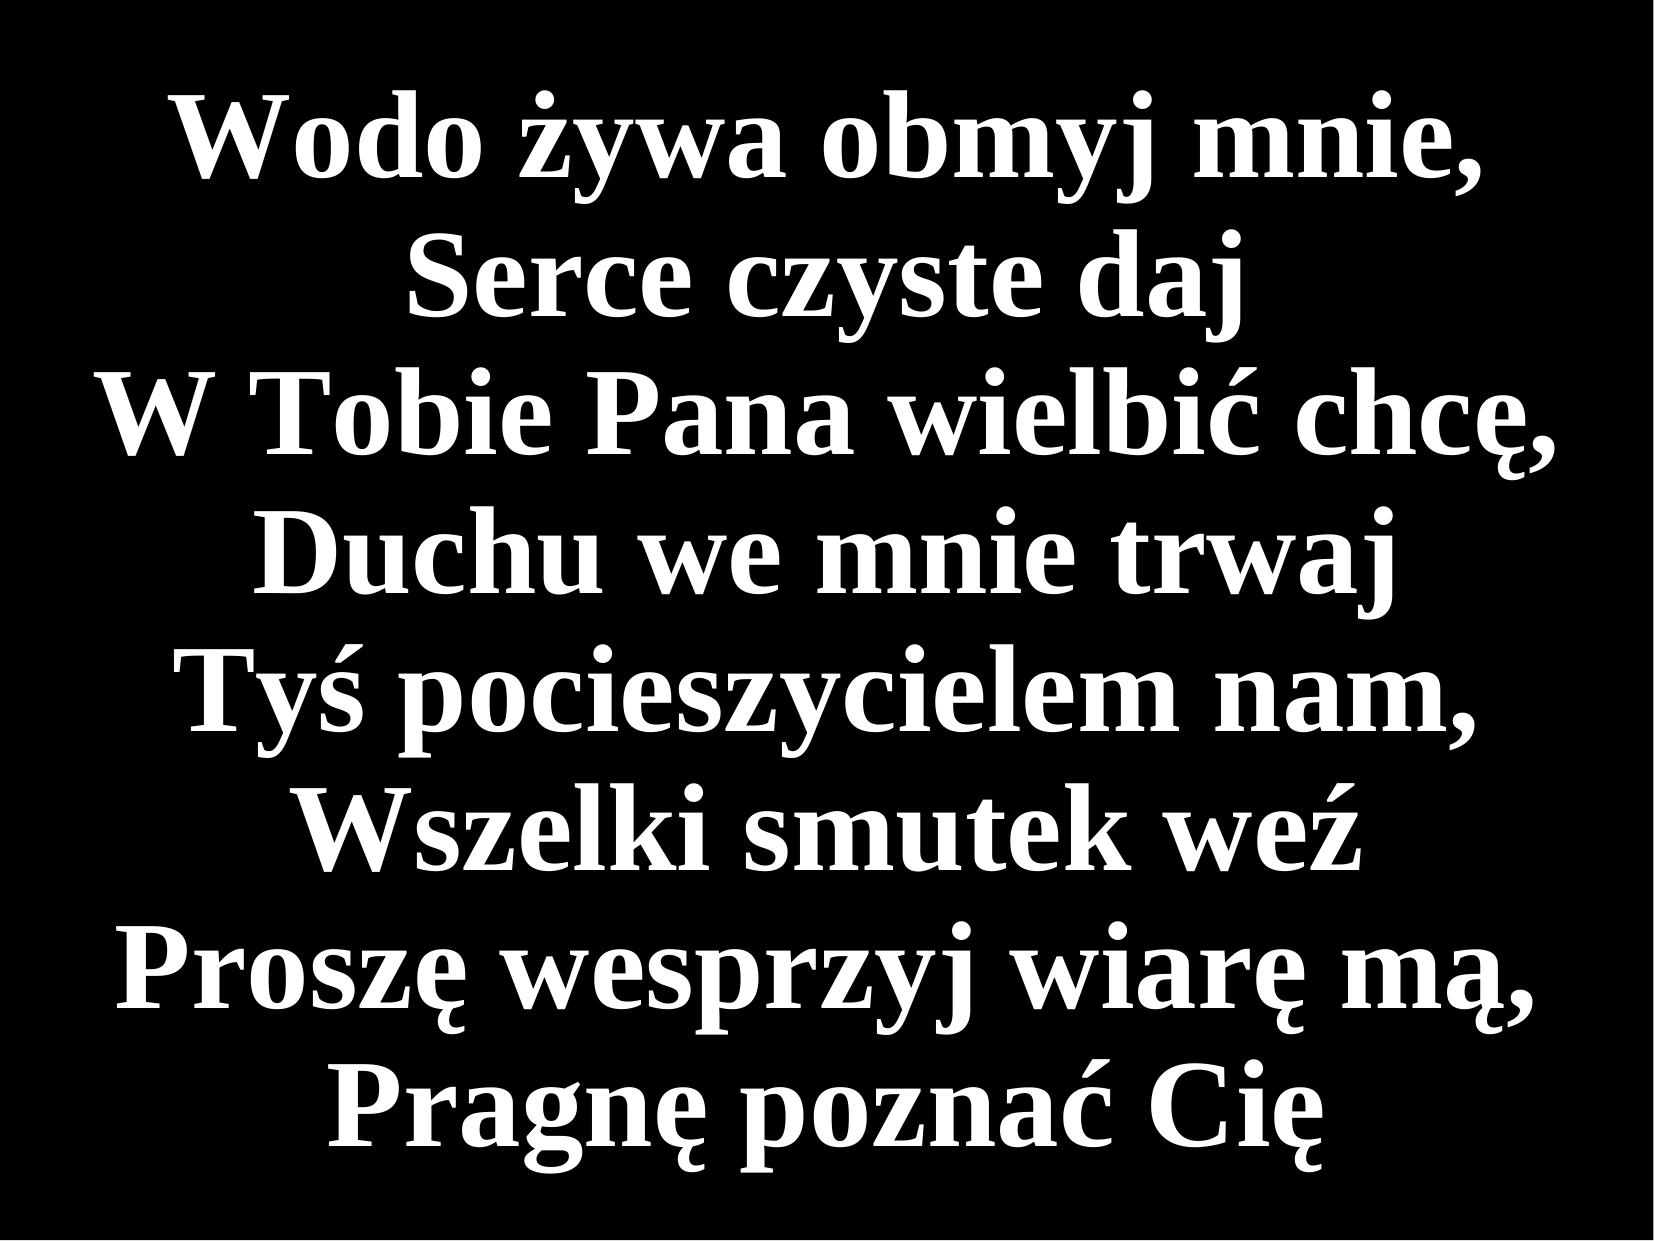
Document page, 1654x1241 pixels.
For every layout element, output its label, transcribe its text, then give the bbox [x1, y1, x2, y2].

title Wodo żywa obmyj mnie, Serce czyste daj W Tobie Pana wielbić chcę, Duchu we mnie trwaj Tyś pocieszycielem nam, Wszelki smutek weź Proszę wesprzyj wiarę mą, Pragnę poznać Cię [0, 0, 1654, 1241]
